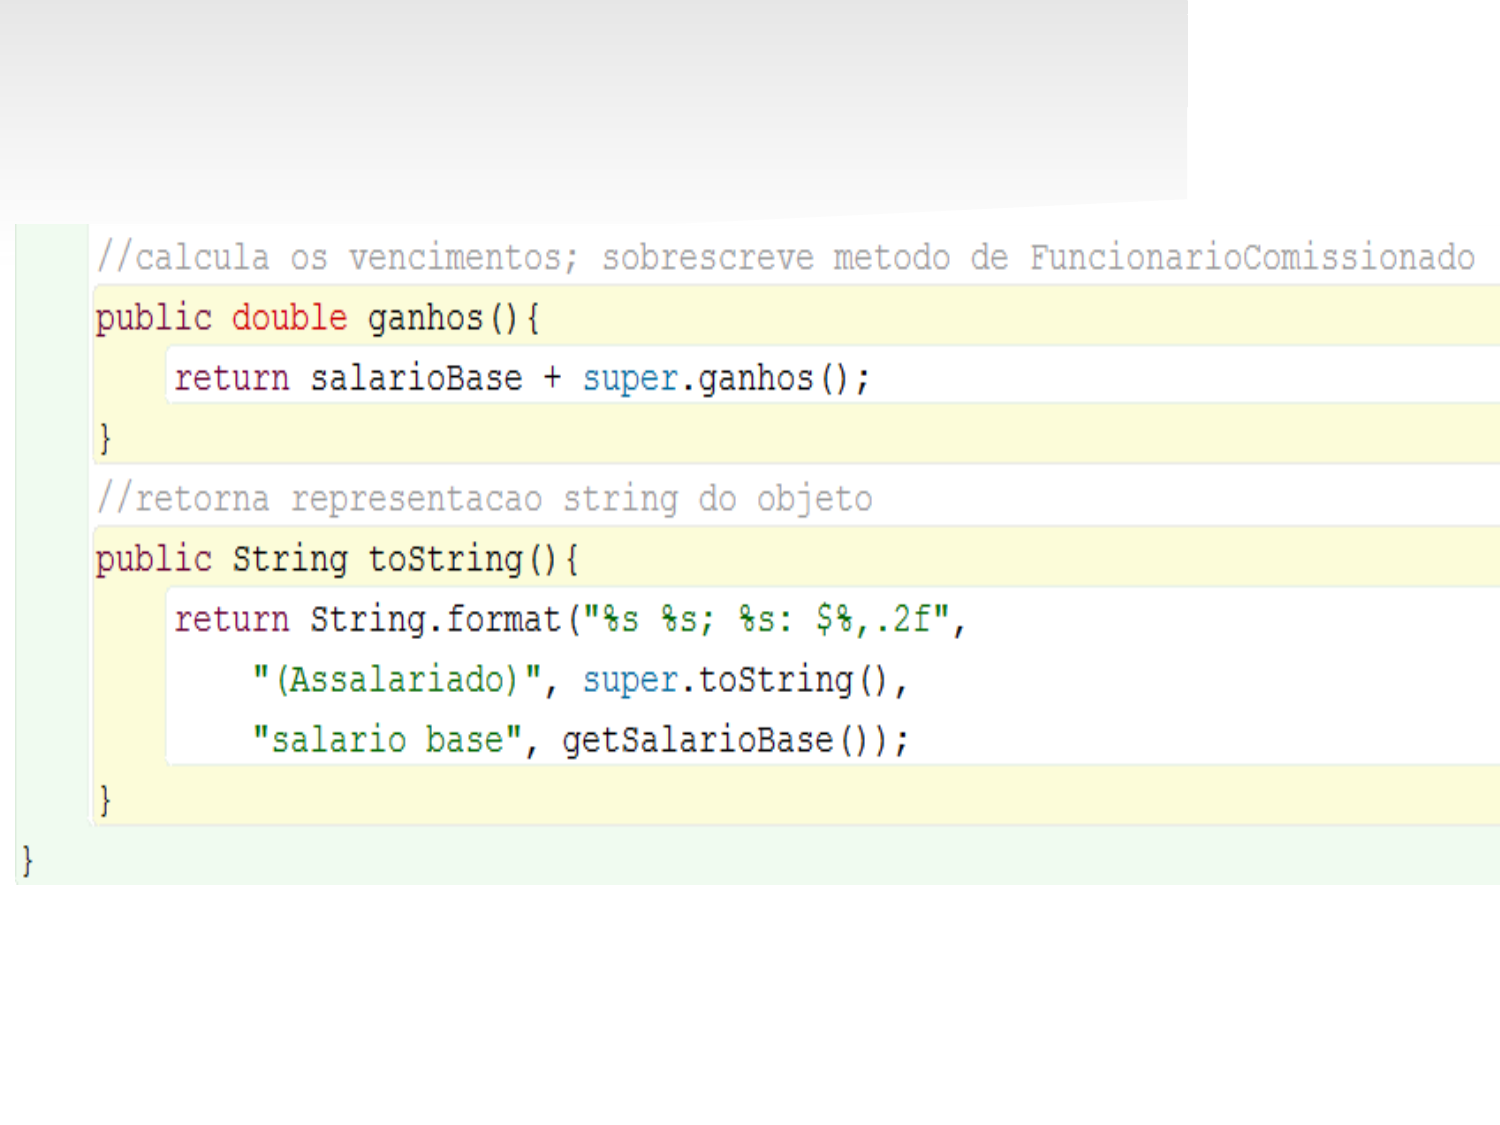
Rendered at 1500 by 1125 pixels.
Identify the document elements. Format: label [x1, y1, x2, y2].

picture [15, 224, 1500, 886]
